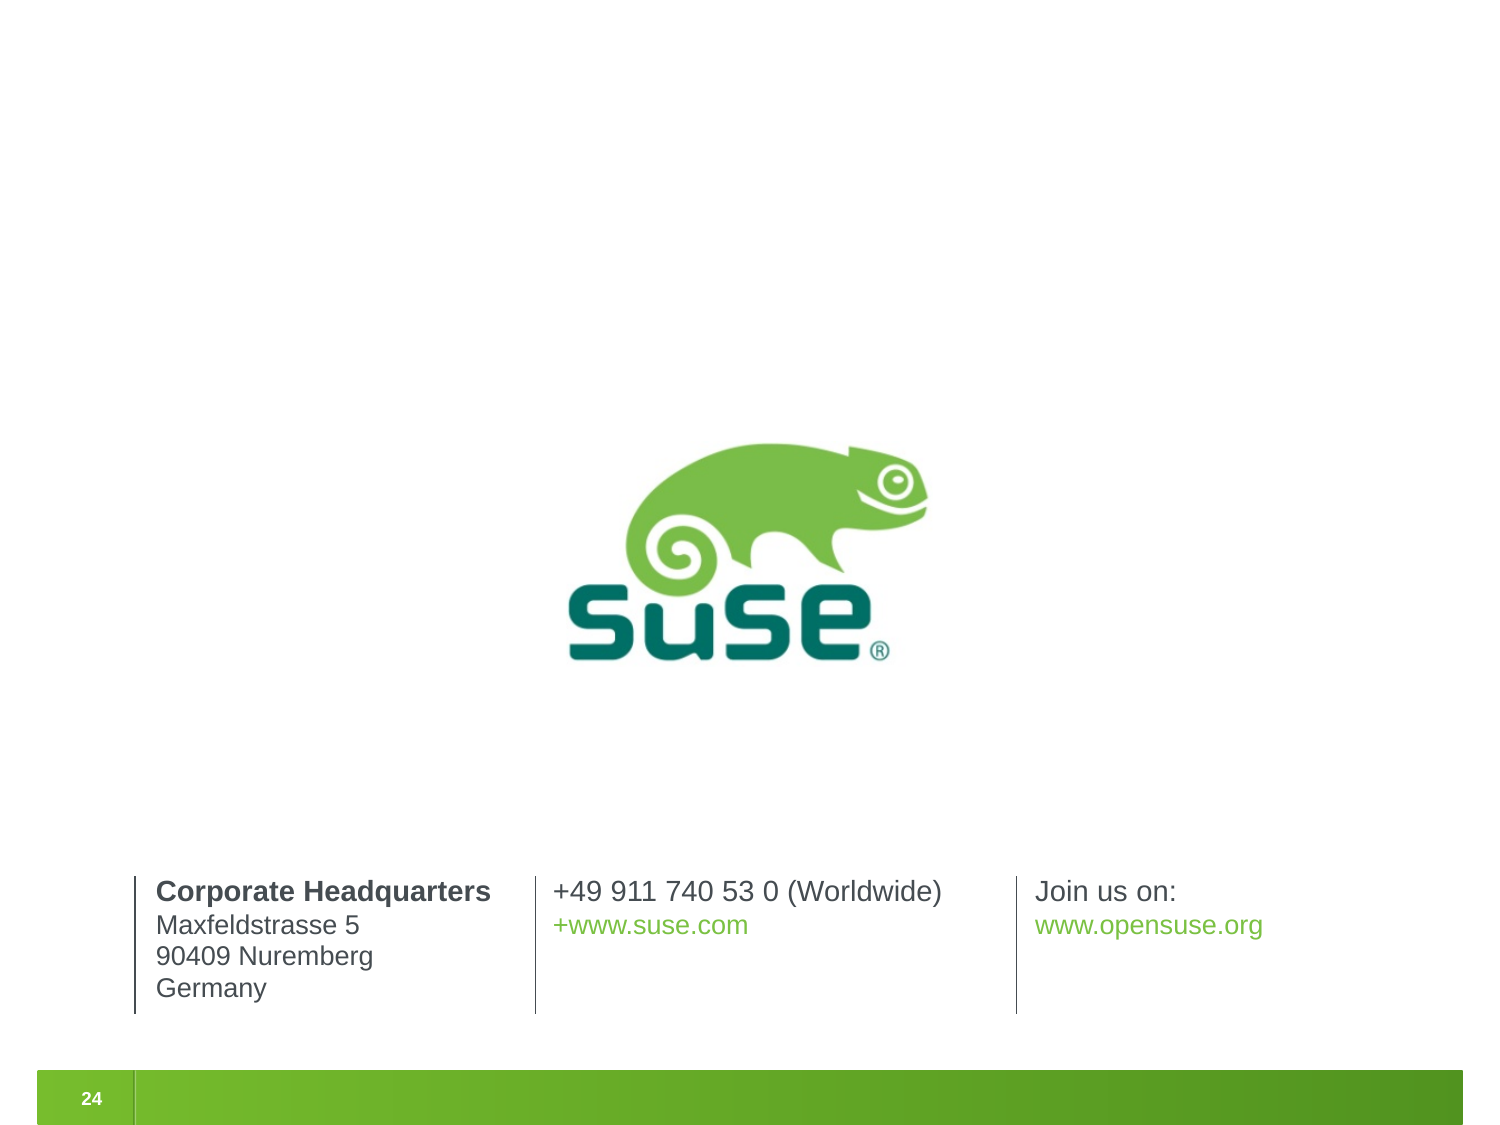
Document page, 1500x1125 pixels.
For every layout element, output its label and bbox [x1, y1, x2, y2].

picture [566, 441, 933, 667]
